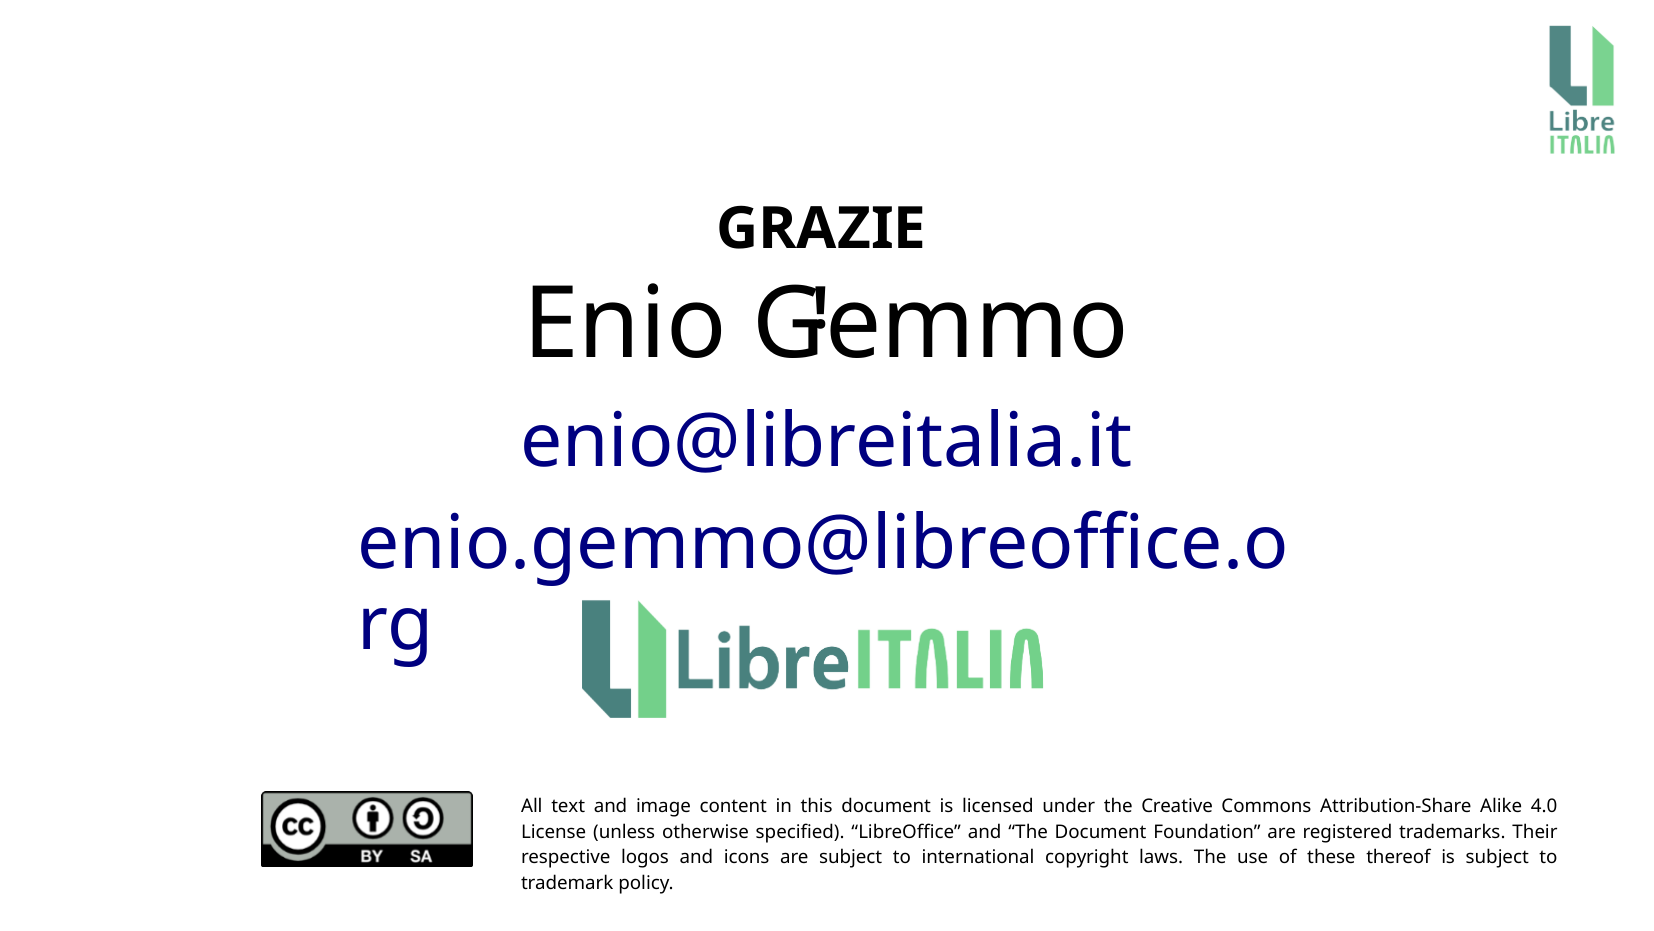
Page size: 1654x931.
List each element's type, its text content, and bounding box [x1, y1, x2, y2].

picture [1529, 23, 1632, 158]
picture [261, 791, 473, 867]
text_box Enio Gemmo enio@libreitalia.it enio.gemmo@libreoffice.org [342, 256, 1311, 586]
text_box GRAZIE! [701, 179, 953, 272]
text_box All text and image content in this document is licensed under the Creative Commons Attribution-Share Alike 4.0 License (unless otherwise specified). “LibreOffice” and “The Document Foundation” are registered trademarks. Their respective logos and icons are subject to international copyright laws. The use of these thereof is subject to trademark policy. [506, 785, 1571, 889]
picture [578, 593, 1047, 721]
